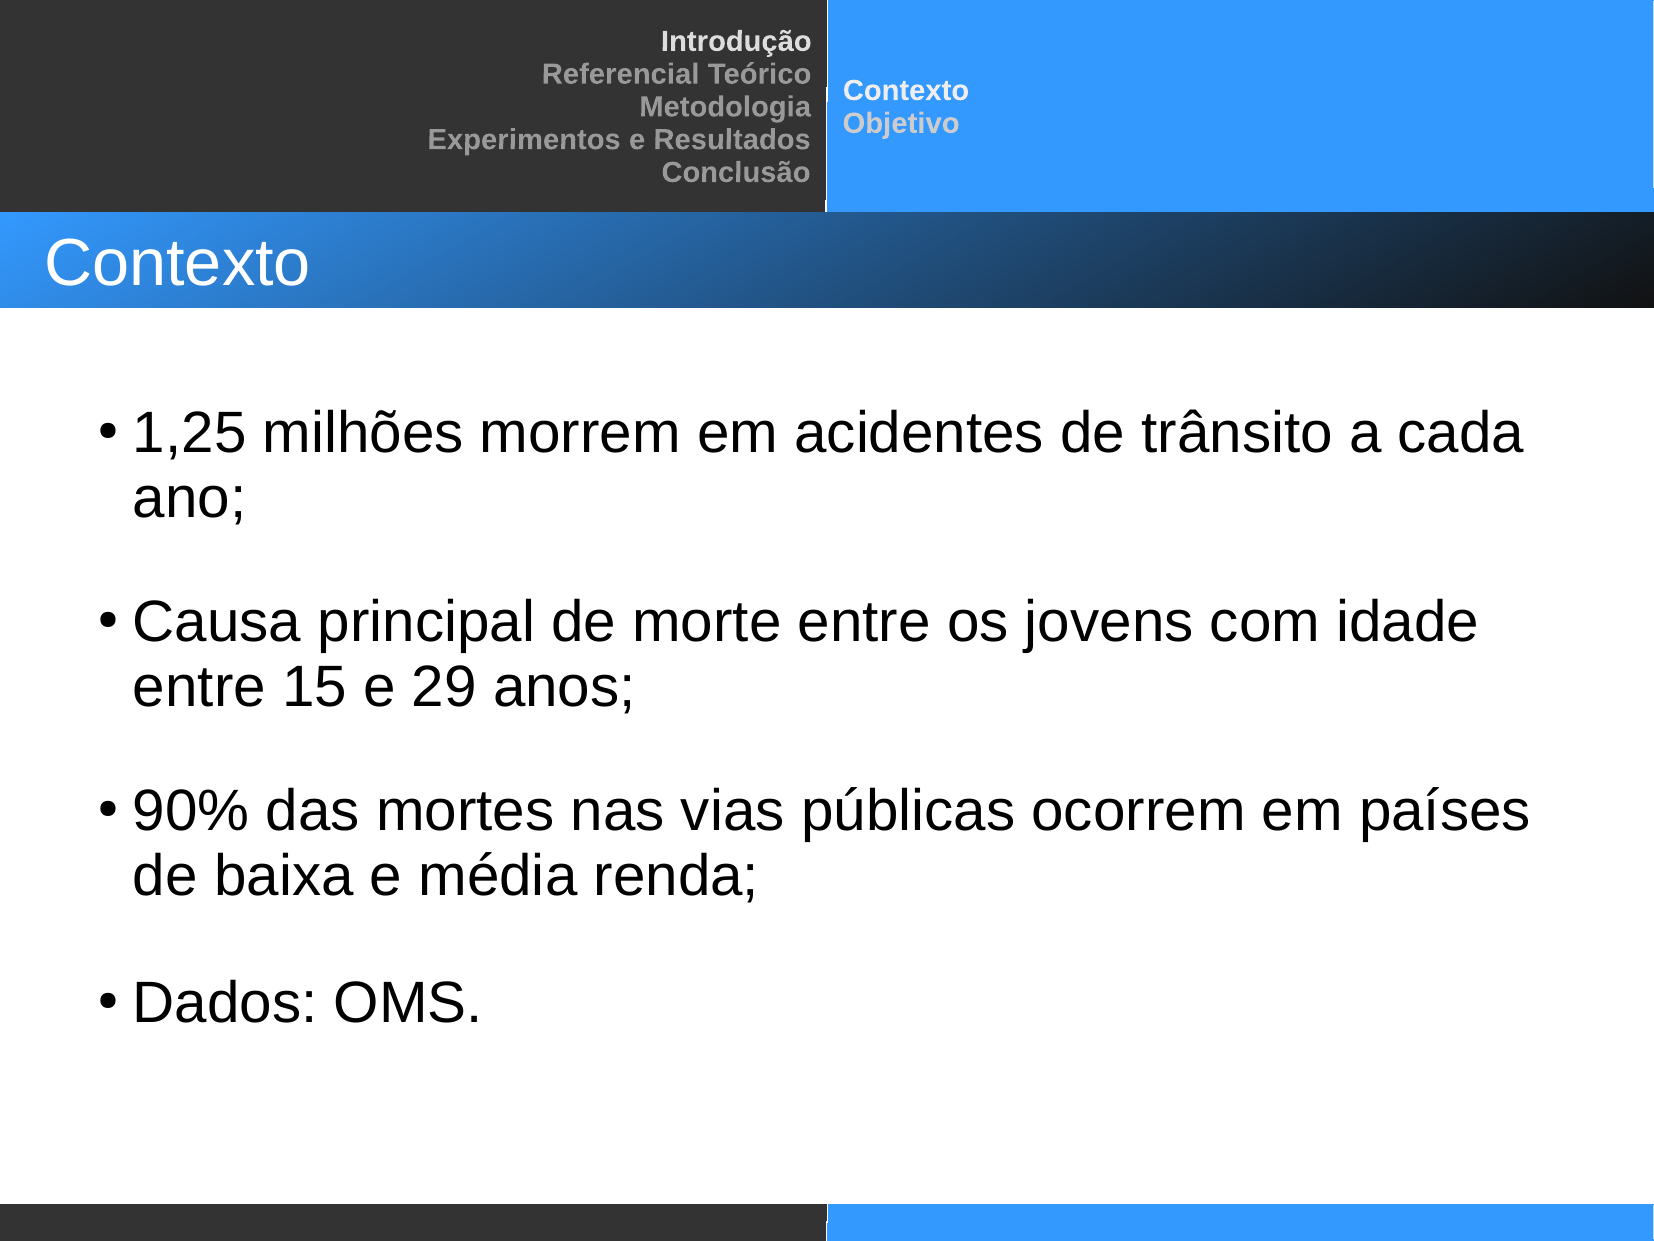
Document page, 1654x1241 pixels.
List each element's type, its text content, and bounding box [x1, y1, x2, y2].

text_box 1,25 milhões morrem em acidentes de trânsito a cada ano; Causa principal de morte entre os jovens com idade entre 15 e 29 anos; 90% das mortes nas vias públicas ocorrem em países de baixa e média renda; Dados: OMS. [82, 392, 1571, 1052]
text_box Contexto Objetivo [827, 0, 1654, 212]
text_box [827, 1204, 1654, 1241]
text_box [0, 1204, 827, 1241]
text_box Contexto [0, 212, 1654, 308]
text_box Introdução Referencial Teórico Metodologia Experimentos e Resultados Conclusão [0, 0, 827, 212]
